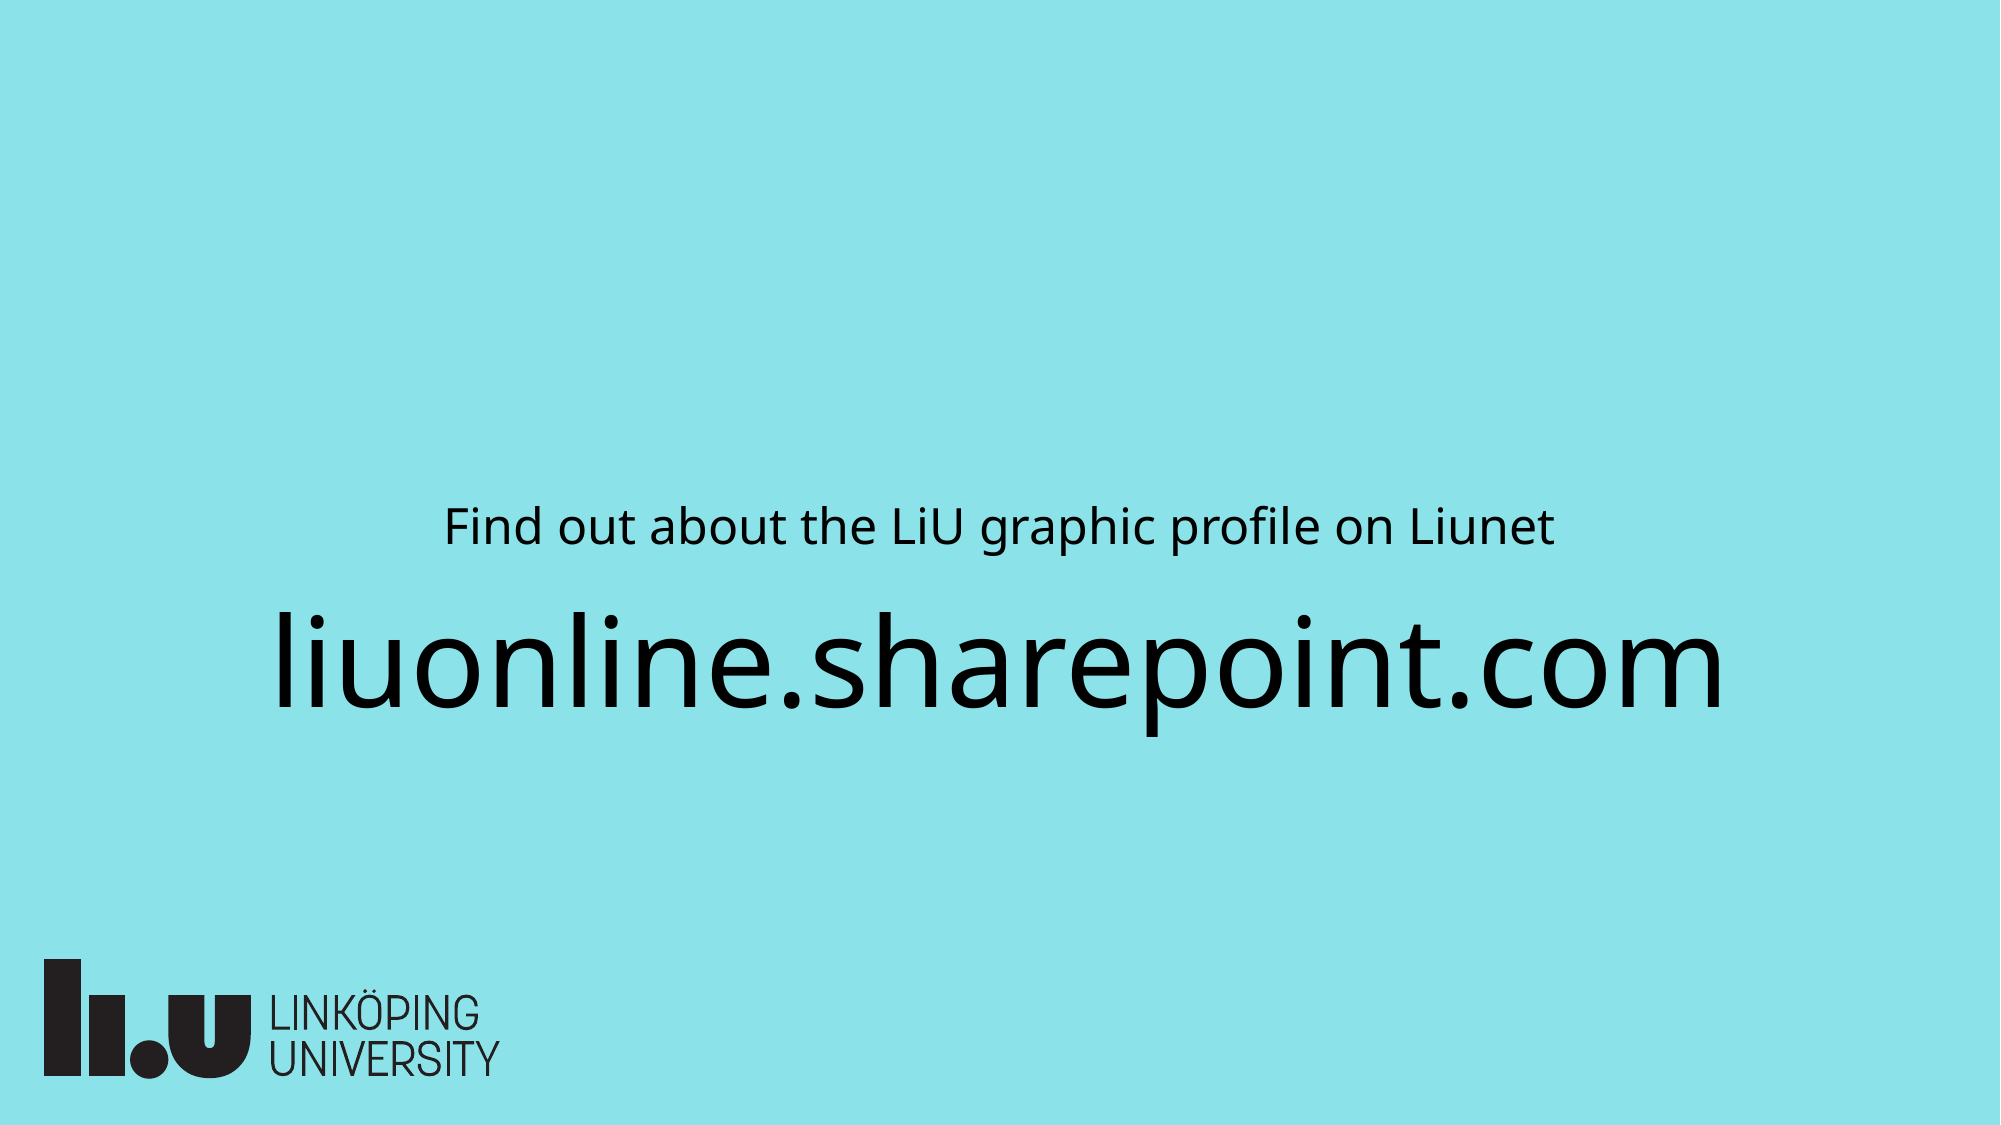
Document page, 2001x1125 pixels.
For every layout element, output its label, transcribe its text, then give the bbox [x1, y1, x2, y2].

title Find out about the LiU graphic profile on Liunet [249, 184, 1750, 563]
subtitle liuonline.sharepoint.com [249, 574, 1750, 875]
